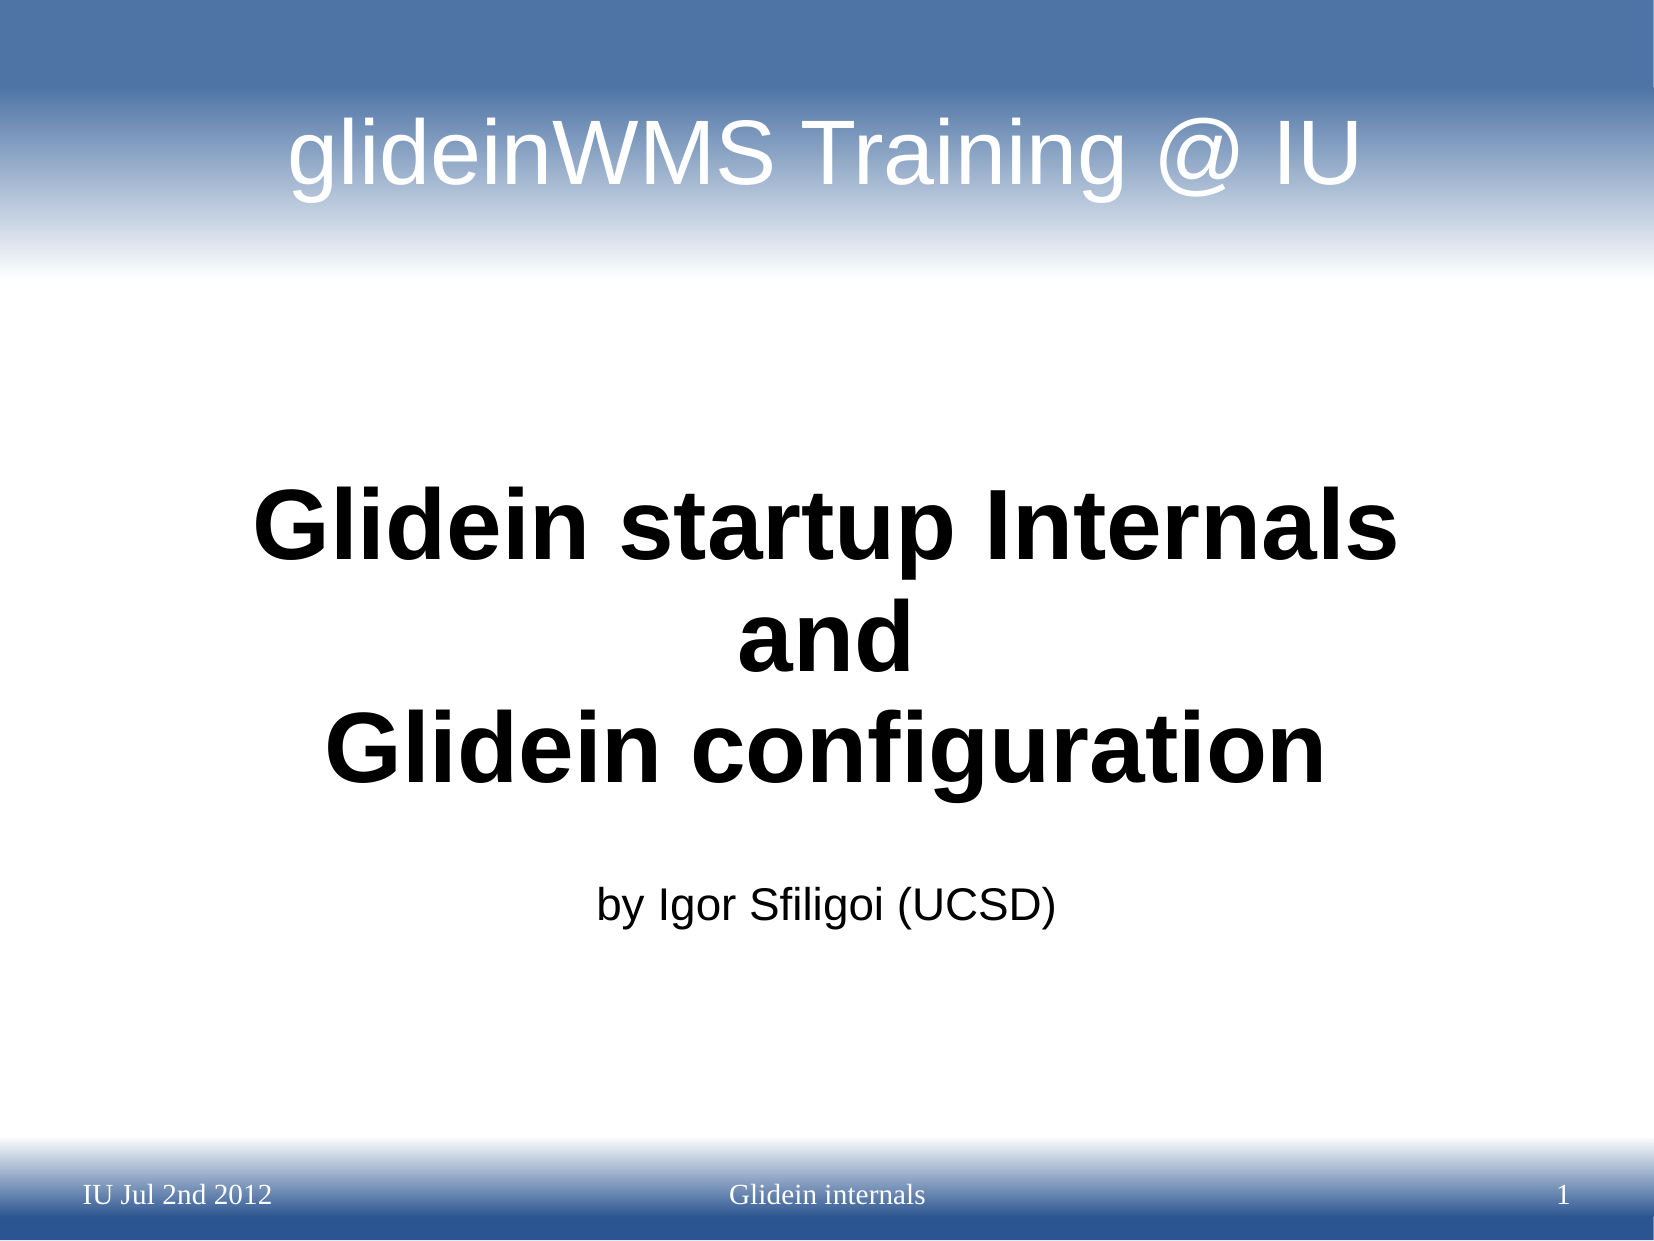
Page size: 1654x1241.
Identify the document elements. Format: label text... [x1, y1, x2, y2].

title glideinWMS Training @ IU [82, 56, 1571, 250]
subtitle Glidein startup Internals and Glidein configuration by Igor Sfiligoi (UCSD) [82, 297, 1571, 1102]
